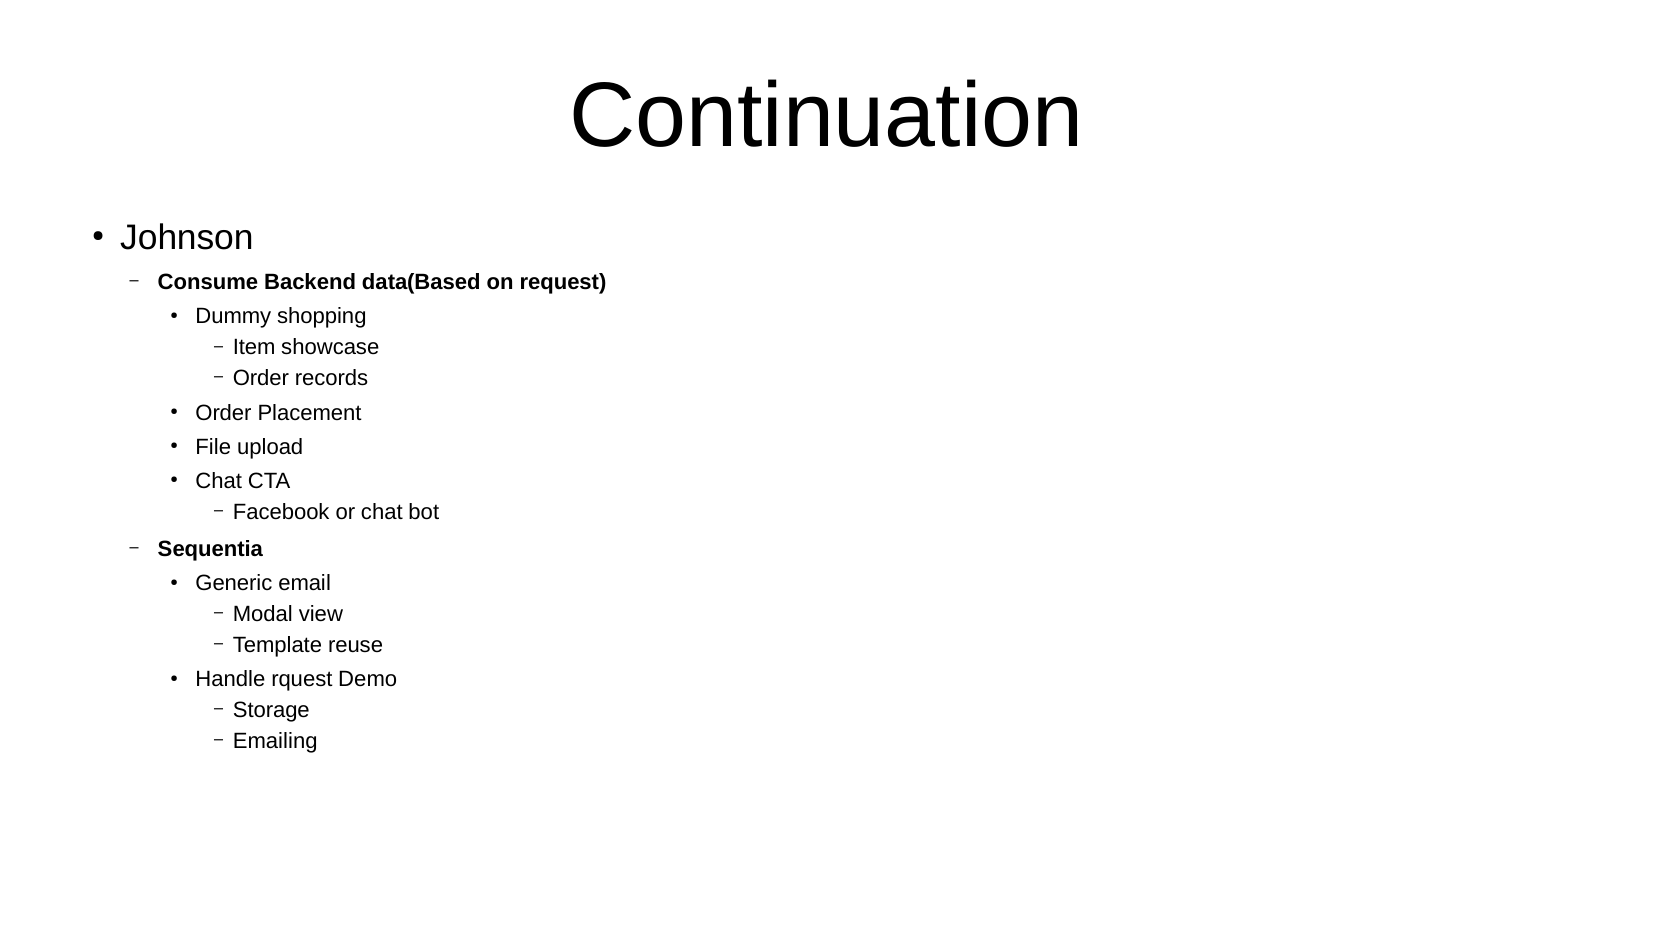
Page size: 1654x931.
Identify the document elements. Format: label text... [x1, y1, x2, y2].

list Johnson Consume Backend data(Based on request) Dummy shopping Item showcase Order records Order Placement File upload Chat CTA Facebook or chat bot Sequentia Generic email Modal view Template reuse Handle rquest Demo Storage Emailing [82, 217, 1571, 758]
title Continuation [82, 37, 1571, 193]
